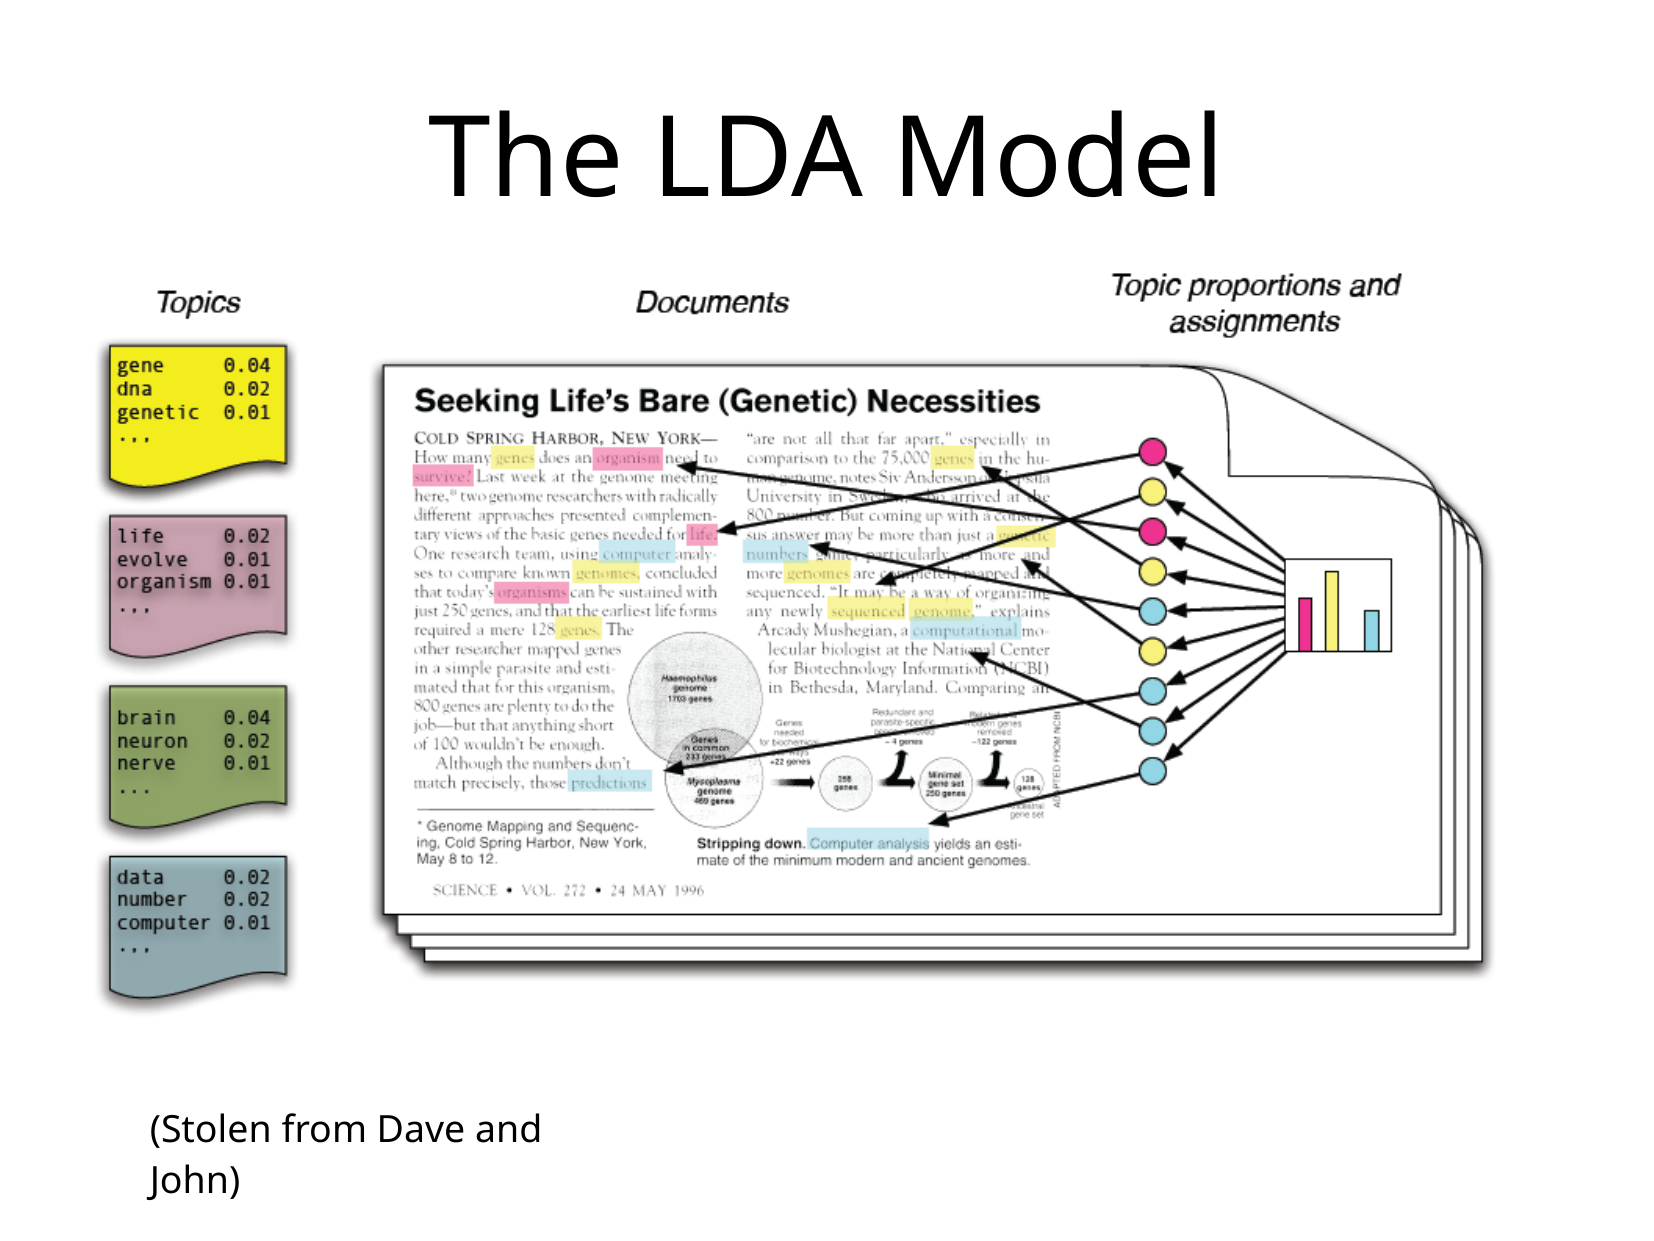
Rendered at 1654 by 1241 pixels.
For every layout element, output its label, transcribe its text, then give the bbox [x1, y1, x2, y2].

text_box (Stolen from Dave and John) [135, 1095, 631, 1186]
picture [86, 269, 1516, 1022]
title The LDA Model [82, 49, 1571, 257]
